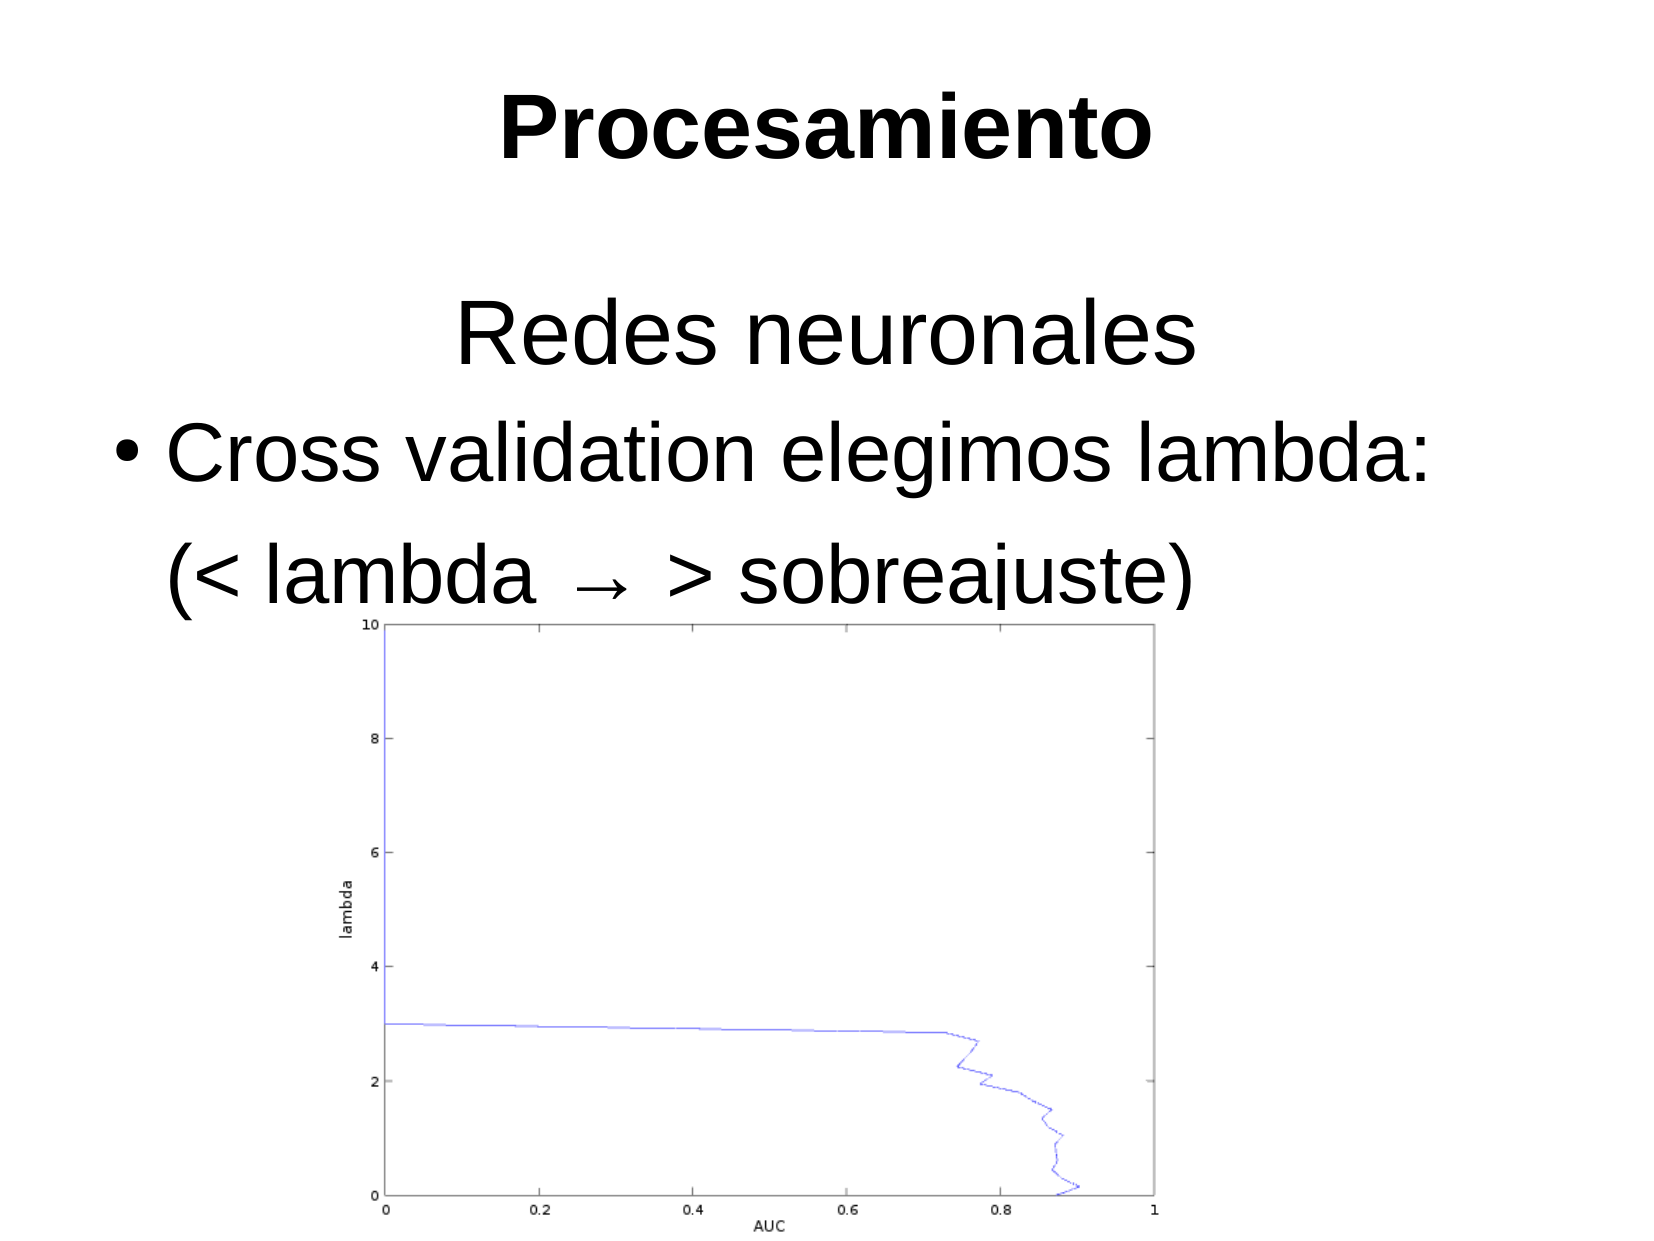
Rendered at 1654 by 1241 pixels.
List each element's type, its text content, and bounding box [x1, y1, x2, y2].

list Cross validation elegimos lambda: (< lambda → > sobreajuste) [94, 405, 1583, 1126]
title Procesamiento Redes neuronales [82, 76, 1571, 384]
picture [335, 610, 1191, 1236]
